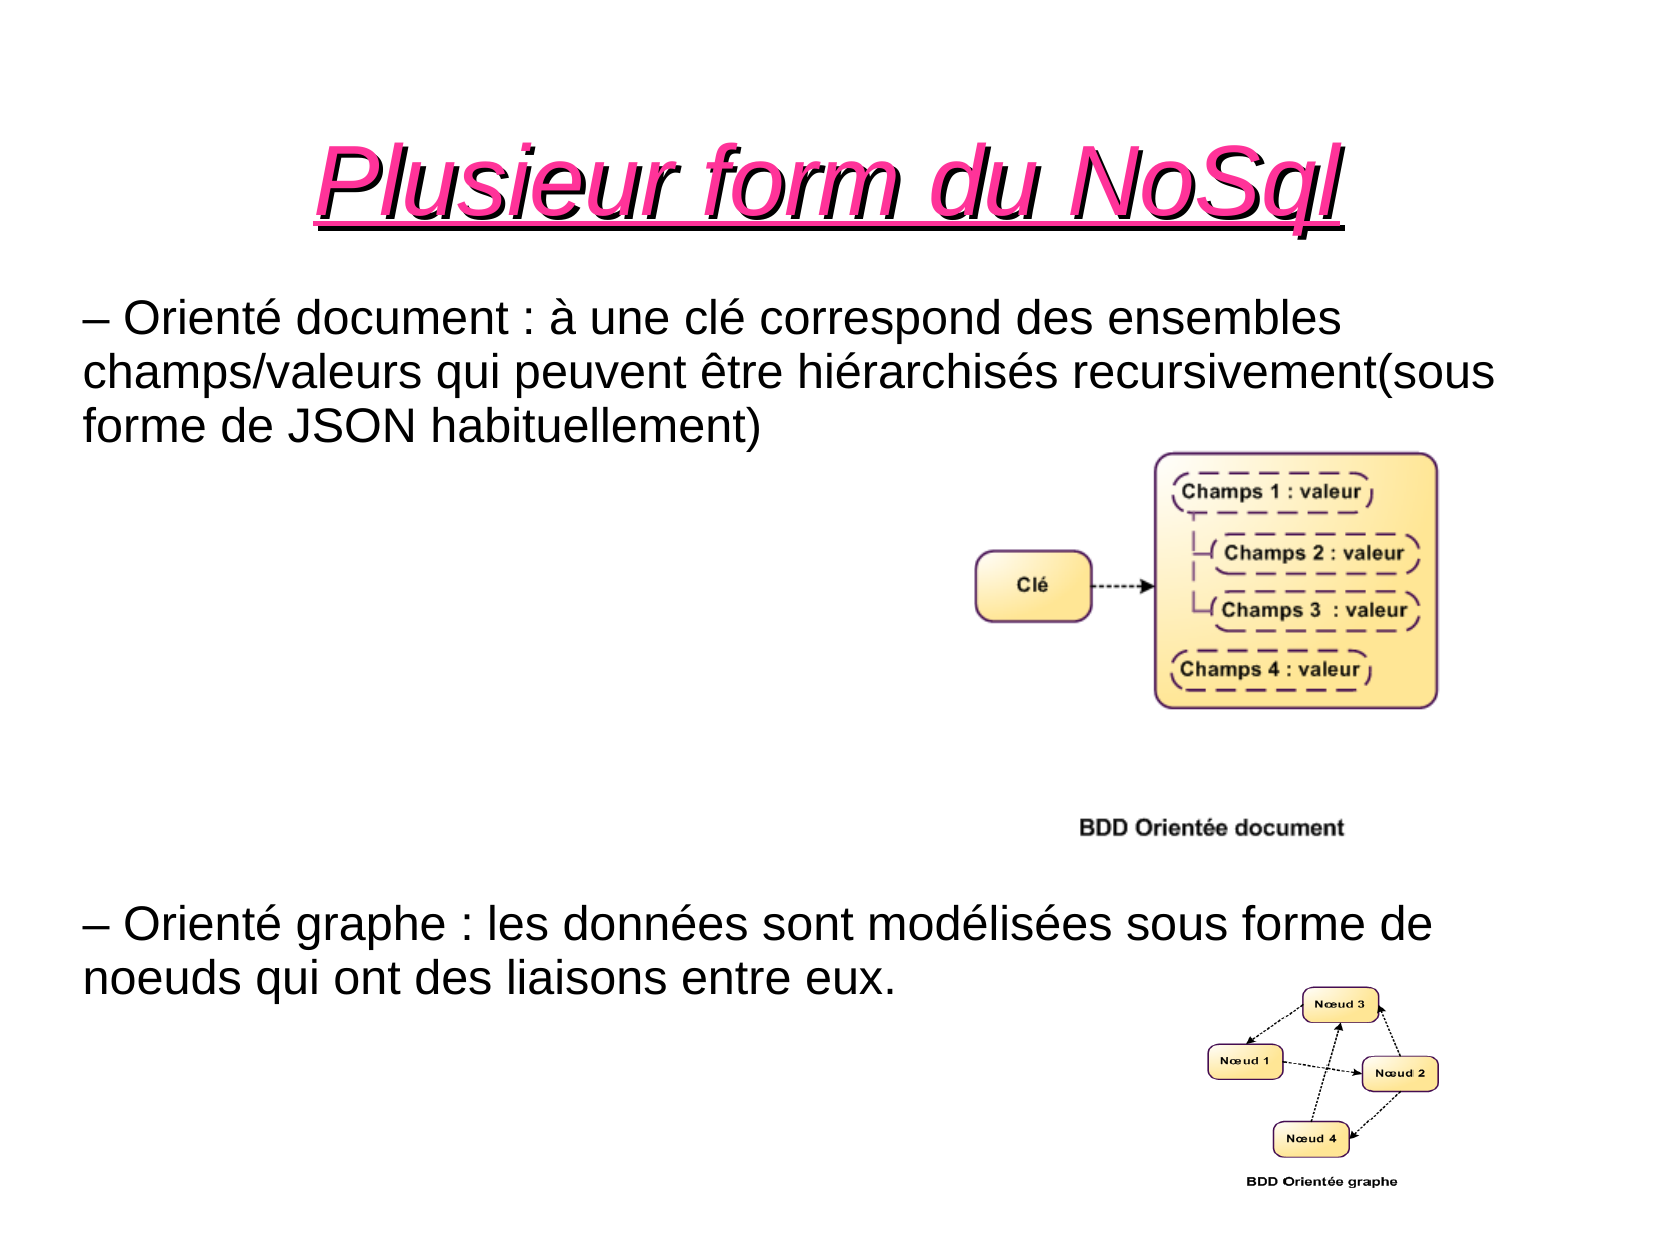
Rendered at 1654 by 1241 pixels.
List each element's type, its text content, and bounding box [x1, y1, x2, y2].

picture [974, 423, 1471, 856]
list – Orienté document : à une clé correspond des ensembles champs/valeurs qui peuvent être hiérarchisés recursivement(sous forme de JSON habituellement) – Orienté graphe : les données sont modélisées sous forme de noeuds qui ont des liaisons entre eux. [82, 290, 1571, 1010]
picture [1200, 974, 1456, 1202]
title Plusieur form du NoSql [82, 49, 1571, 257]
